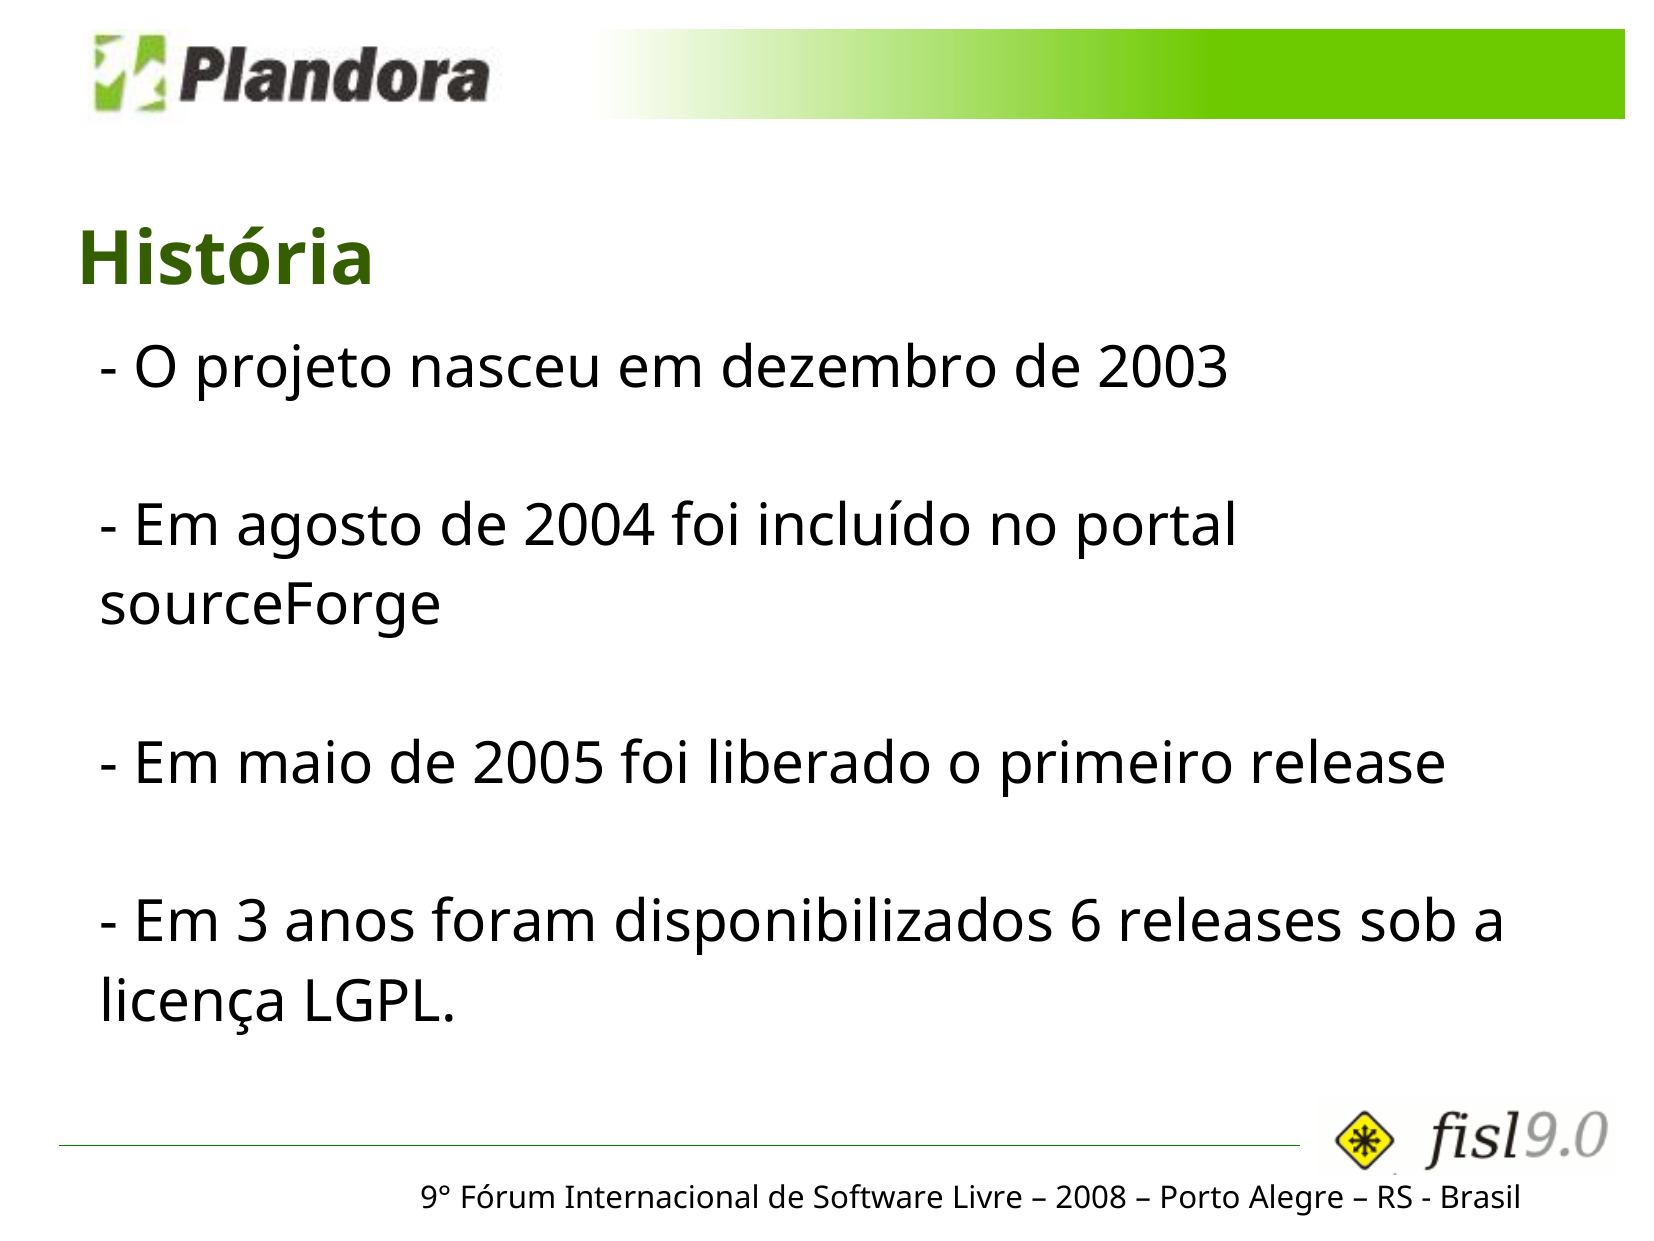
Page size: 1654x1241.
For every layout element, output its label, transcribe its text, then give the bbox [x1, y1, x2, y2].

subtitle - O projeto nasceu em dezembro de 2003 - Em agosto de 2004 foi incluído no portal sourceForge - Em maio de 2005 foi liberado o primeiro release - Em 3 anos foram disponibilizados 6 releases sob a licença LGPL. [100, 326, 1531, 1037]
picture [88, 29, 1625, 125]
picture [1316, 1098, 1616, 1175]
title História [76, 156, 1536, 355]
